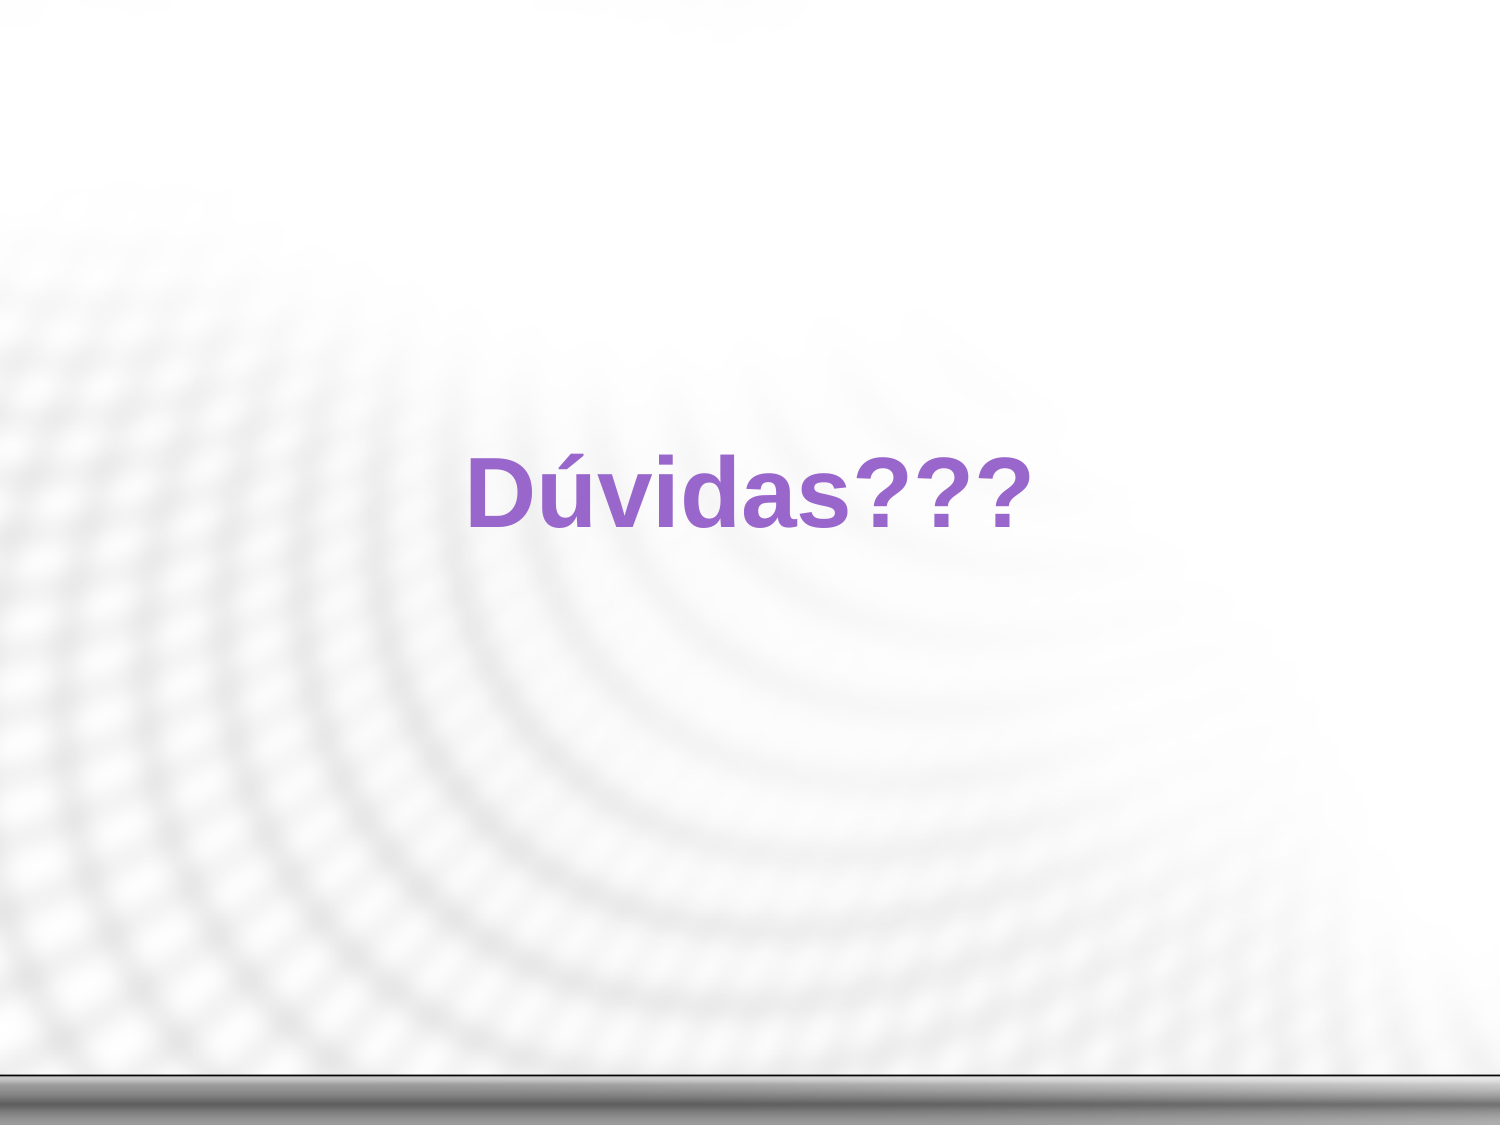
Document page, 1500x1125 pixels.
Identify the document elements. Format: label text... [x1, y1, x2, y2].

subtitle Dúvidas??? [58, 249, 1442, 727]
picture [0, 0, 1500, 1125]
